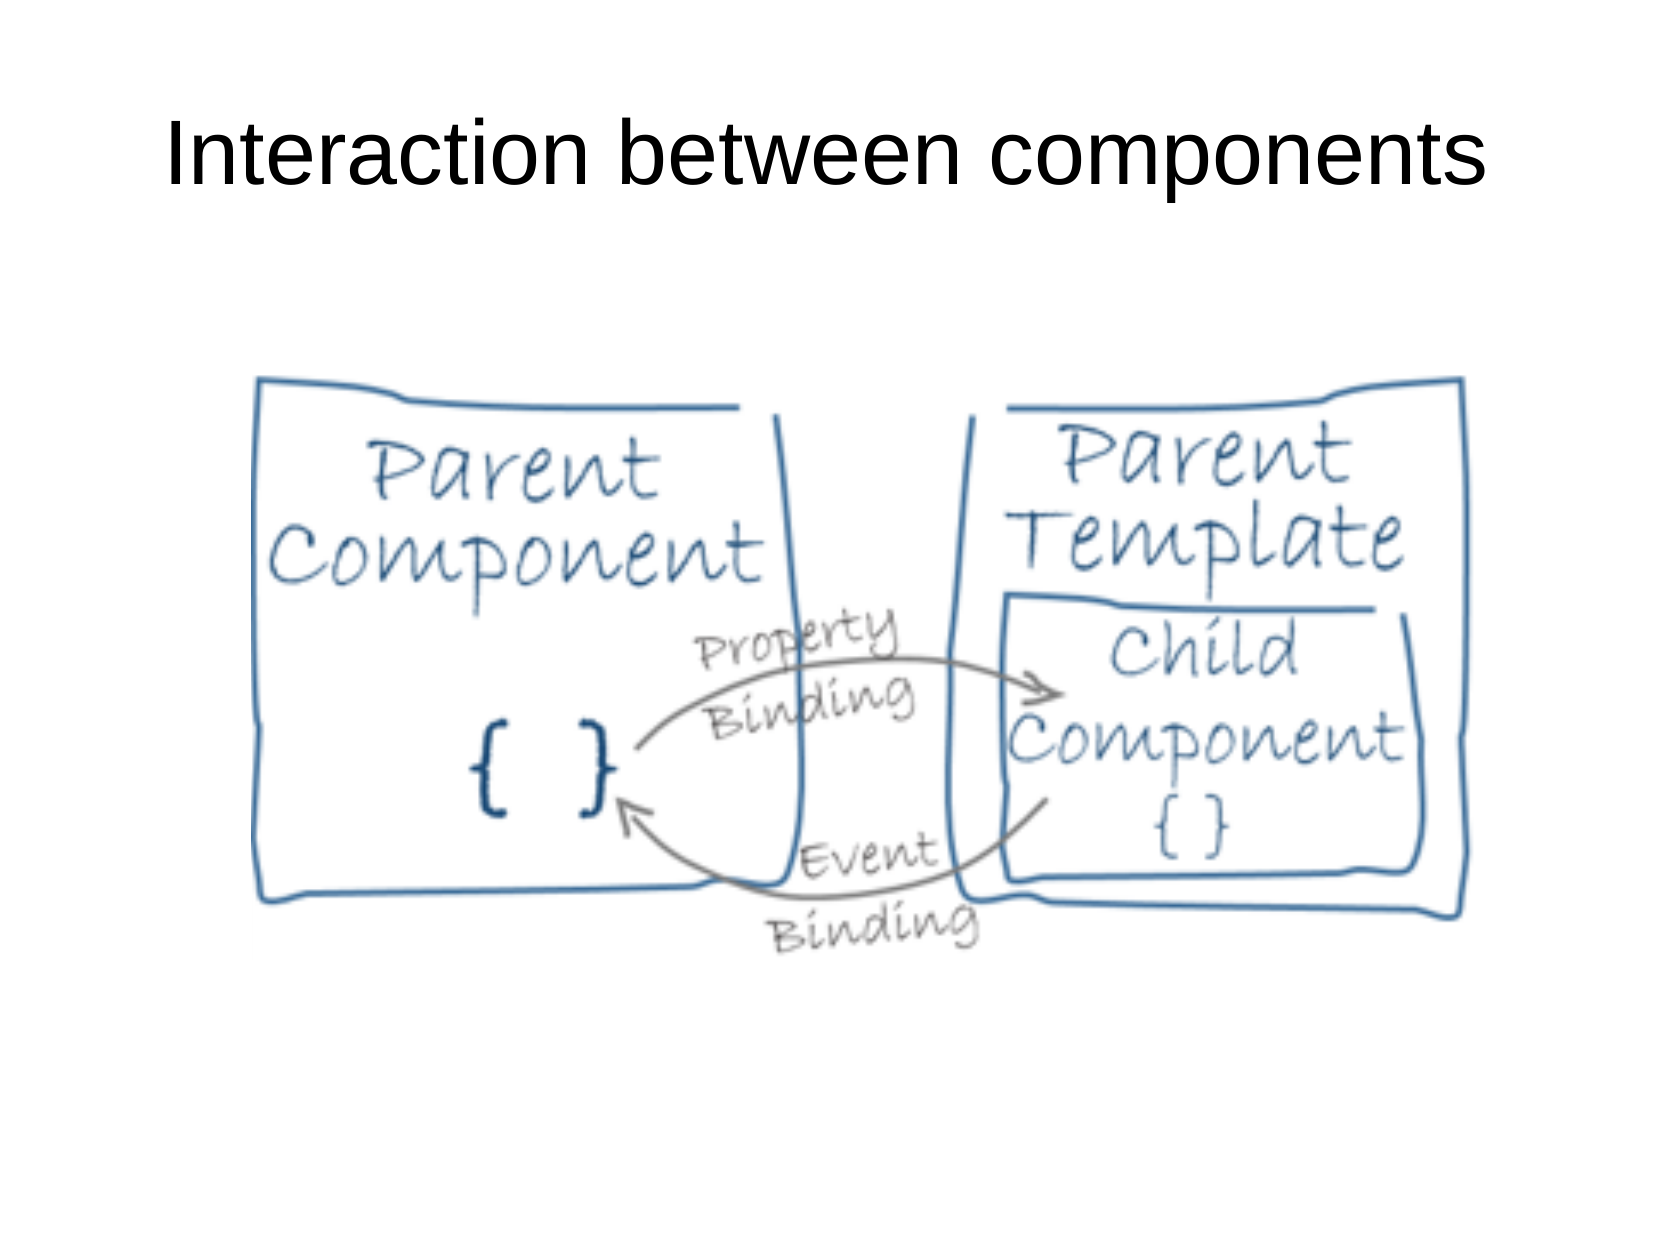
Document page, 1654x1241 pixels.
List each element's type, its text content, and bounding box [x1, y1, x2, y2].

picture [251, 374, 1477, 961]
title Interaction between components [82, 49, 1571, 257]
